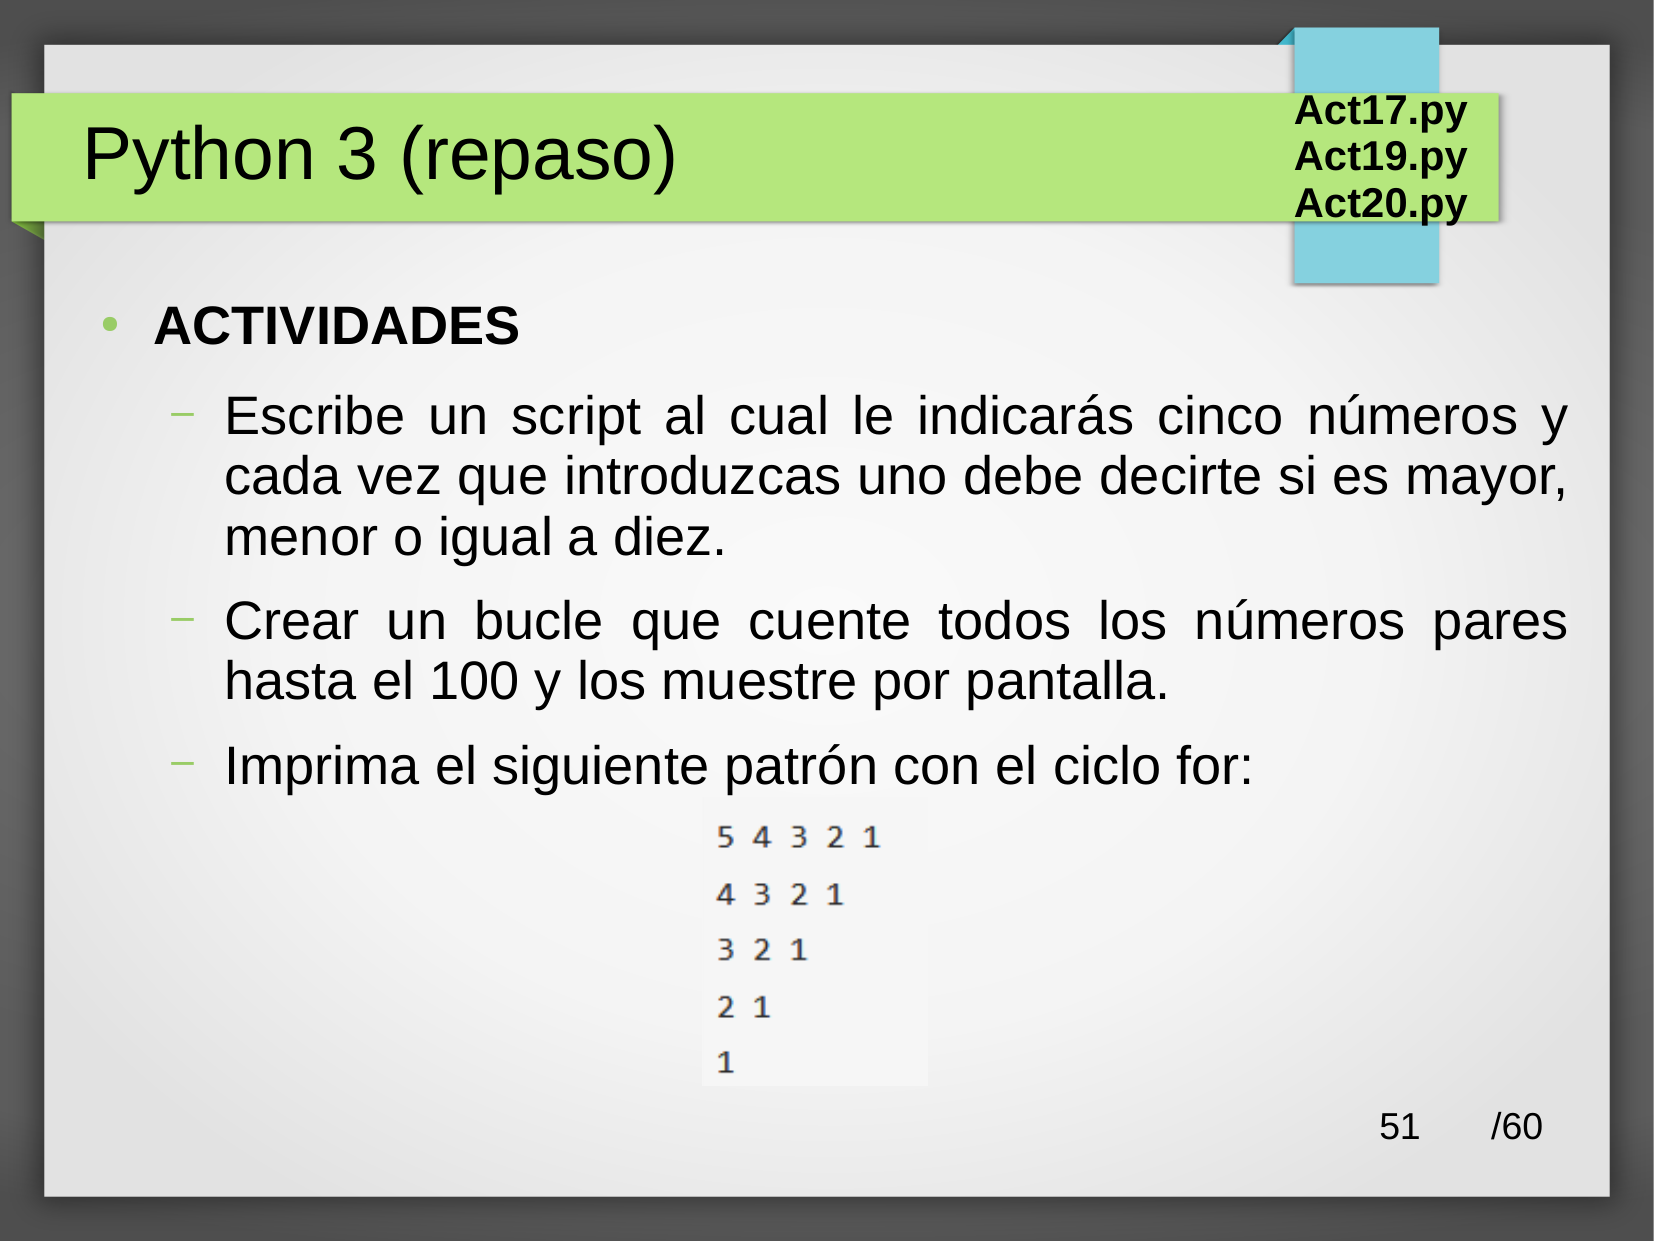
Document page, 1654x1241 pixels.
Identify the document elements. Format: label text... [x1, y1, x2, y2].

text_box /60 [1476, 1098, 1644, 1169]
text_box <número> [1364, 1098, 1476, 1169]
list ACTIVIDADES Escribe un script al cual le indicarás cinco números y cada vez que introduzcas uno debe decirte si es mayor, menor o igual a diez. Crear un bucle que cuente todos los números pares hasta el 100 y los muestre por pantalla. Imprima el siguiente patrón con el ciclo for: [82, 295, 1571, 1015]
picture [0, 0, 1654, 1241]
title Python 3 (repaso) [82, 94, 1264, 213]
text_box Act17.py Act19.py Act20.py [1279, 79, 1524, 254]
